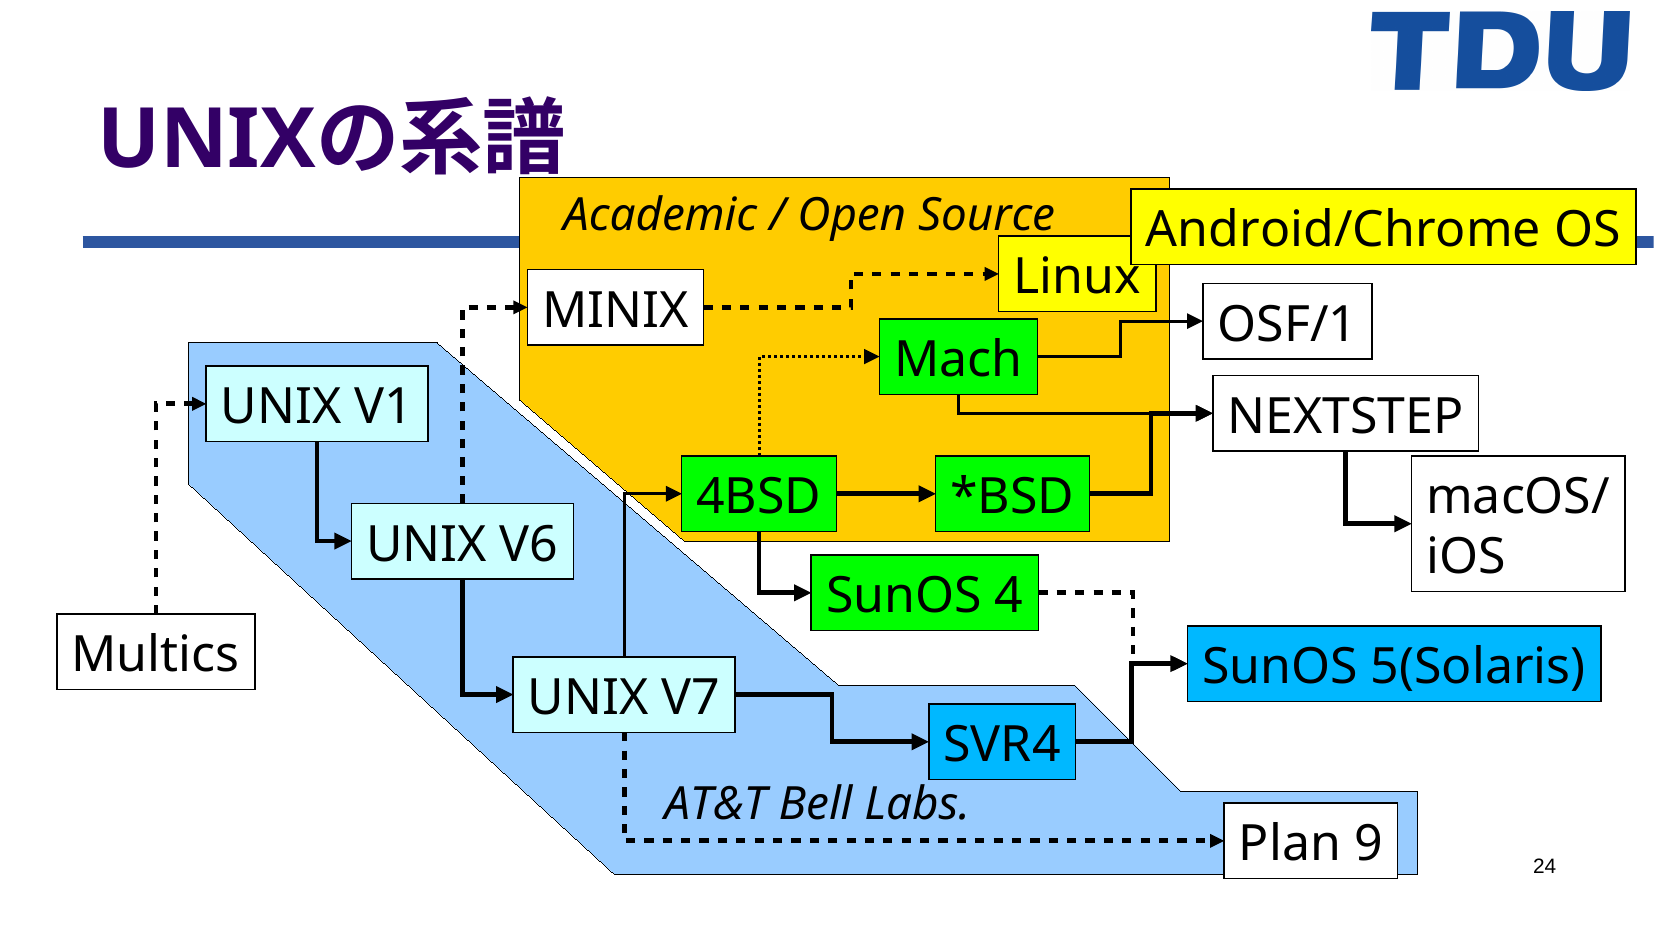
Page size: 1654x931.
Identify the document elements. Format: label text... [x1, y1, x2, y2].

text_box SunOS 5(Solaris) [1187, 625, 1602, 702]
text_box SunOS 4 [811, 555, 1039, 631]
text_box Android/Chrome OS [1131, 188, 1636, 265]
text_box *BSD [935, 456, 1090, 532]
text_box Academic / Open Source [548, 177, 1151, 250]
text_box Plan 9 [1224, 803, 1398, 879]
text_box [519, 193, 1170, 492]
title UNIXの系譜 [82, 16, 1447, 193]
text_box [960, 323, 1170, 412]
text_box [761, 416, 1170, 542]
text_box macOS/ iOS [1411, 456, 1625, 592]
text_box 4BSD [681, 456, 837, 532]
text_box Multics [56, 614, 255, 690]
text_box [630, 495, 757, 542]
text_box AT&T Bell Labs. [649, 766, 1134, 837]
text_box NEXTSTEP [1212, 375, 1479, 452]
picture [1371, 11, 1630, 91]
text_box MINIX [527, 269, 704, 346]
text_box OSF/1 [1202, 283, 1373, 359]
text_box SVR4 [928, 704, 1076, 766]
text_box UNIX V6 [351, 503, 574, 579]
text_box [188, 405, 1418, 875]
text_box Linux [998, 250, 1157, 312]
text_box [626, 503, 1129, 740]
text_box [188, 342, 623, 693]
text_box UNIX V7 [513, 656, 736, 733]
text_box Mach [879, 318, 1038, 395]
text_box UNIX V1 [206, 366, 429, 442]
